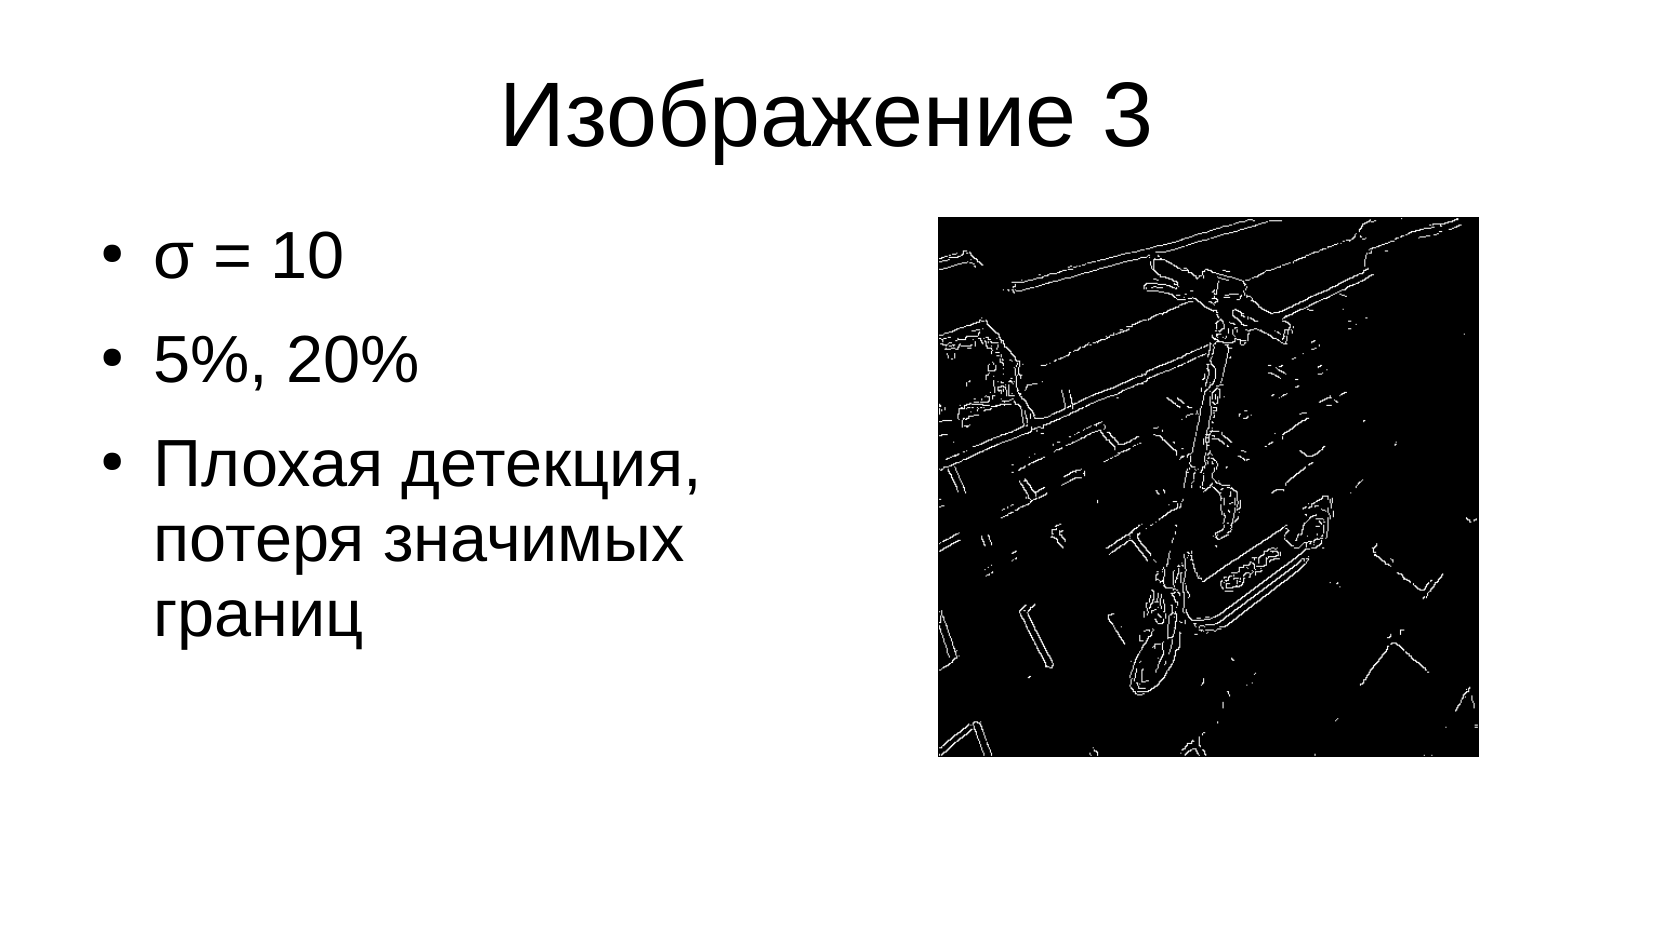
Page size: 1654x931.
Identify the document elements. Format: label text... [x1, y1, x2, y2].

list σ = 10 5%, 20% Плохая детекция, потеря значимых границ [82, 217, 809, 758]
title Изображение 3 [82, 37, 1571, 193]
picture [938, 217, 1479, 758]
